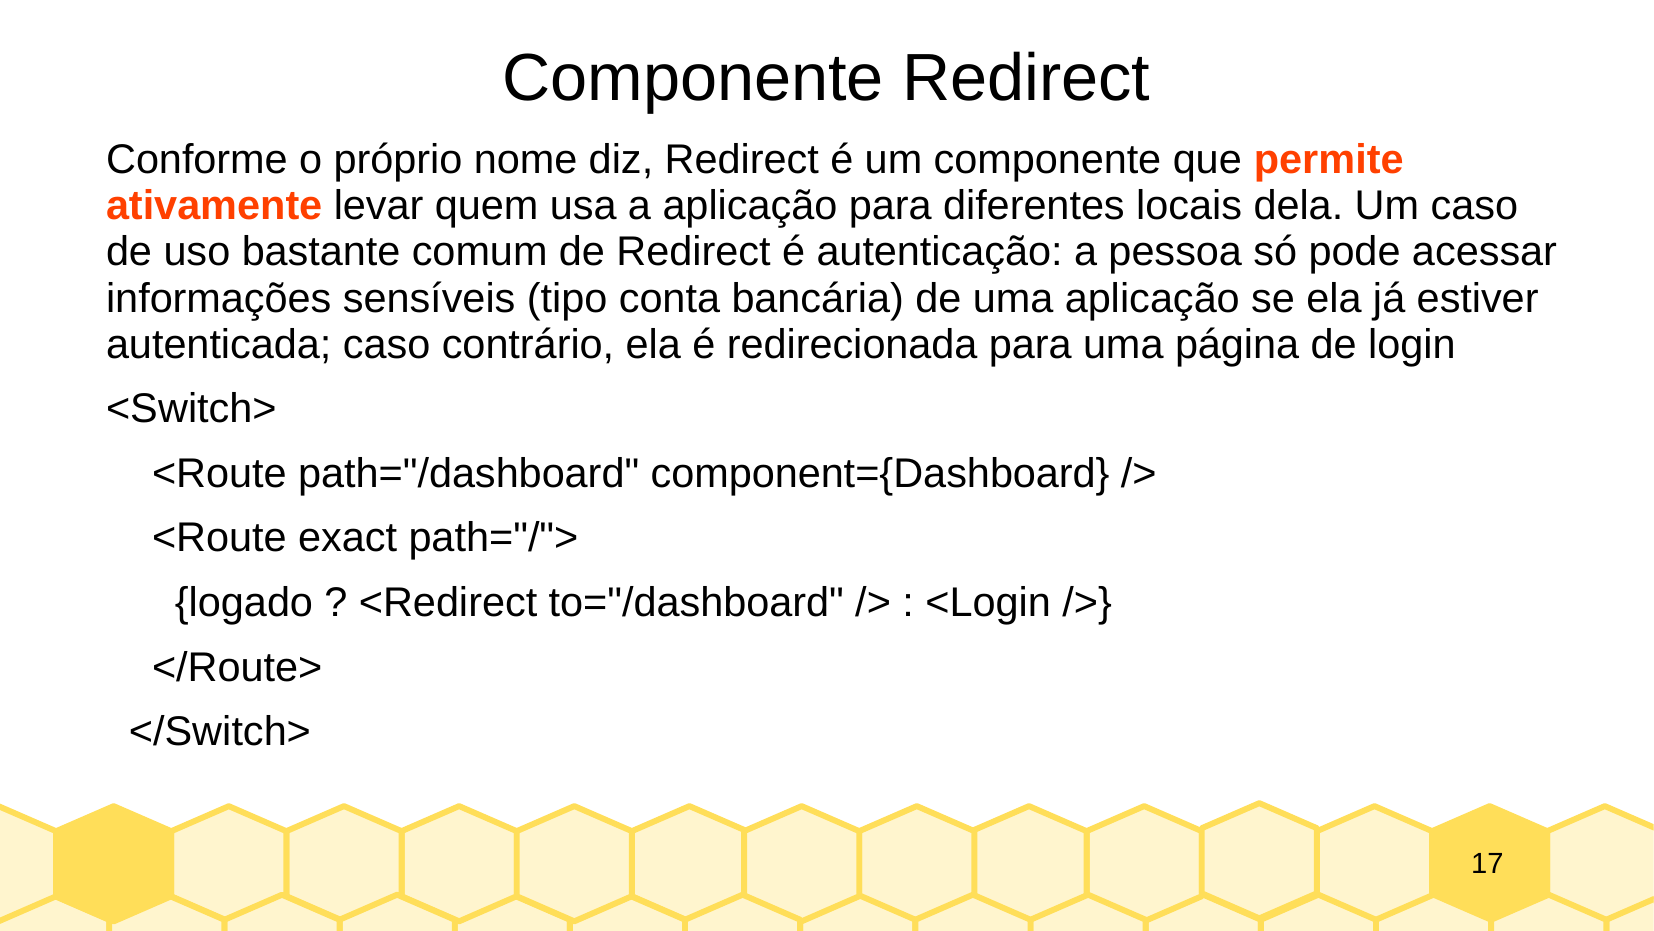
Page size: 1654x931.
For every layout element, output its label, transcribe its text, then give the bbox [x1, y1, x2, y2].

title Componente Redirect [82, 37, 1571, 193]
list Conforme o próprio nome diz, Redirect é um componente que permite ativamente levar quem usa a aplicação para diferentes locais dela. Um caso de uso bastante comum de Redirect é autenticação: a pessoa só pode acessar informações sensíveis (tipo conta bancária) de uma aplicação se ela já estiver autenticada; caso contrário, ela é redirecionada para uma página de login <Switch> <Route path="/dashboard" component={Dashboard} /> <Route exact path="/"> {logado ? <Redirect to="/dashboard" /> : <Login />} </Route> </Switch> [47, 135, 1560, 775]
